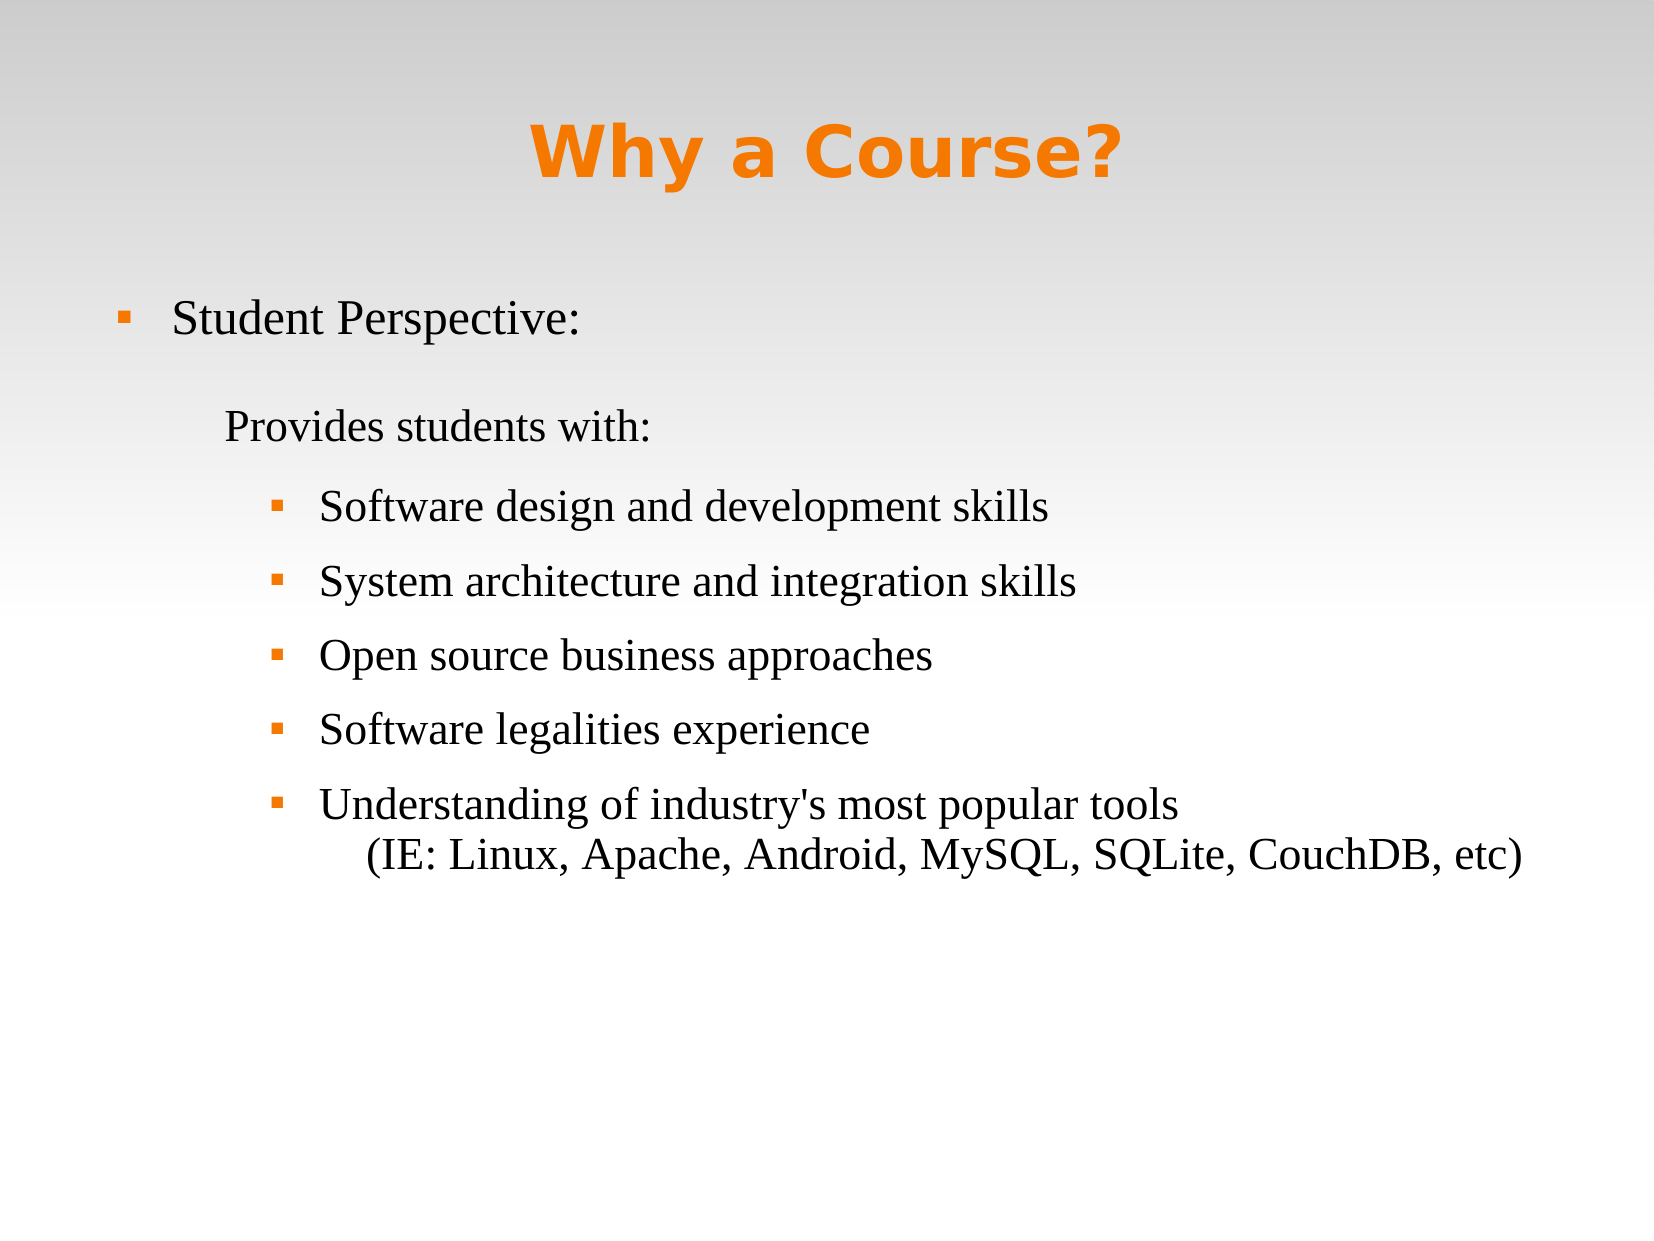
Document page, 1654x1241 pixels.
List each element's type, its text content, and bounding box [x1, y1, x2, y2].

title Why a Course? [82, 49, 1571, 257]
list Student Perspective: Provides students with: Software design and development skills System architecture and integration skills Open source business approaches Software legalities experience Understanding of industry's most popular tools (IE: Linux, Apache, Android, MySQL, SQLite, CouchDB, etc) [82, 290, 1571, 1109]
